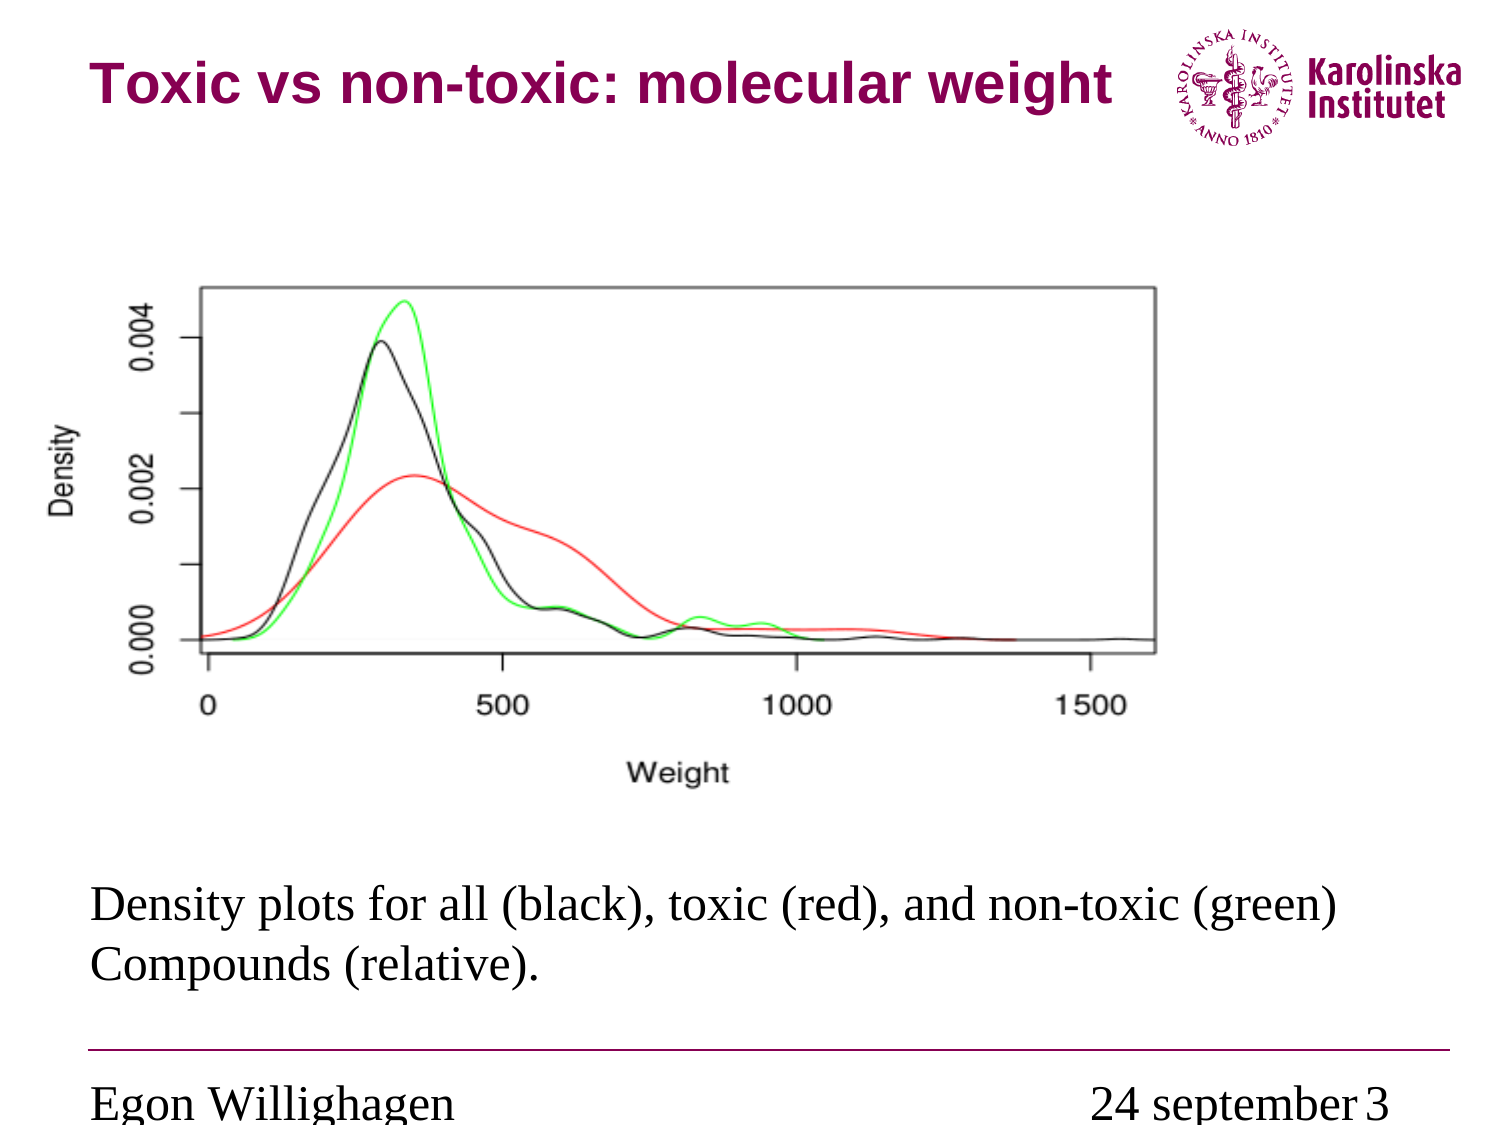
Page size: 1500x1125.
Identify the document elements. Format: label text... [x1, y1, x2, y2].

text_box Density plots for all (black), toxic (red), and non-toxic (green) Compounds (relative). [75, 862, 1353, 998]
picture [1177, 29, 1461, 146]
title Toxic vs non-toxic: molecular weight [75, 37, 1351, 256]
picture [37, 149, 1238, 826]
